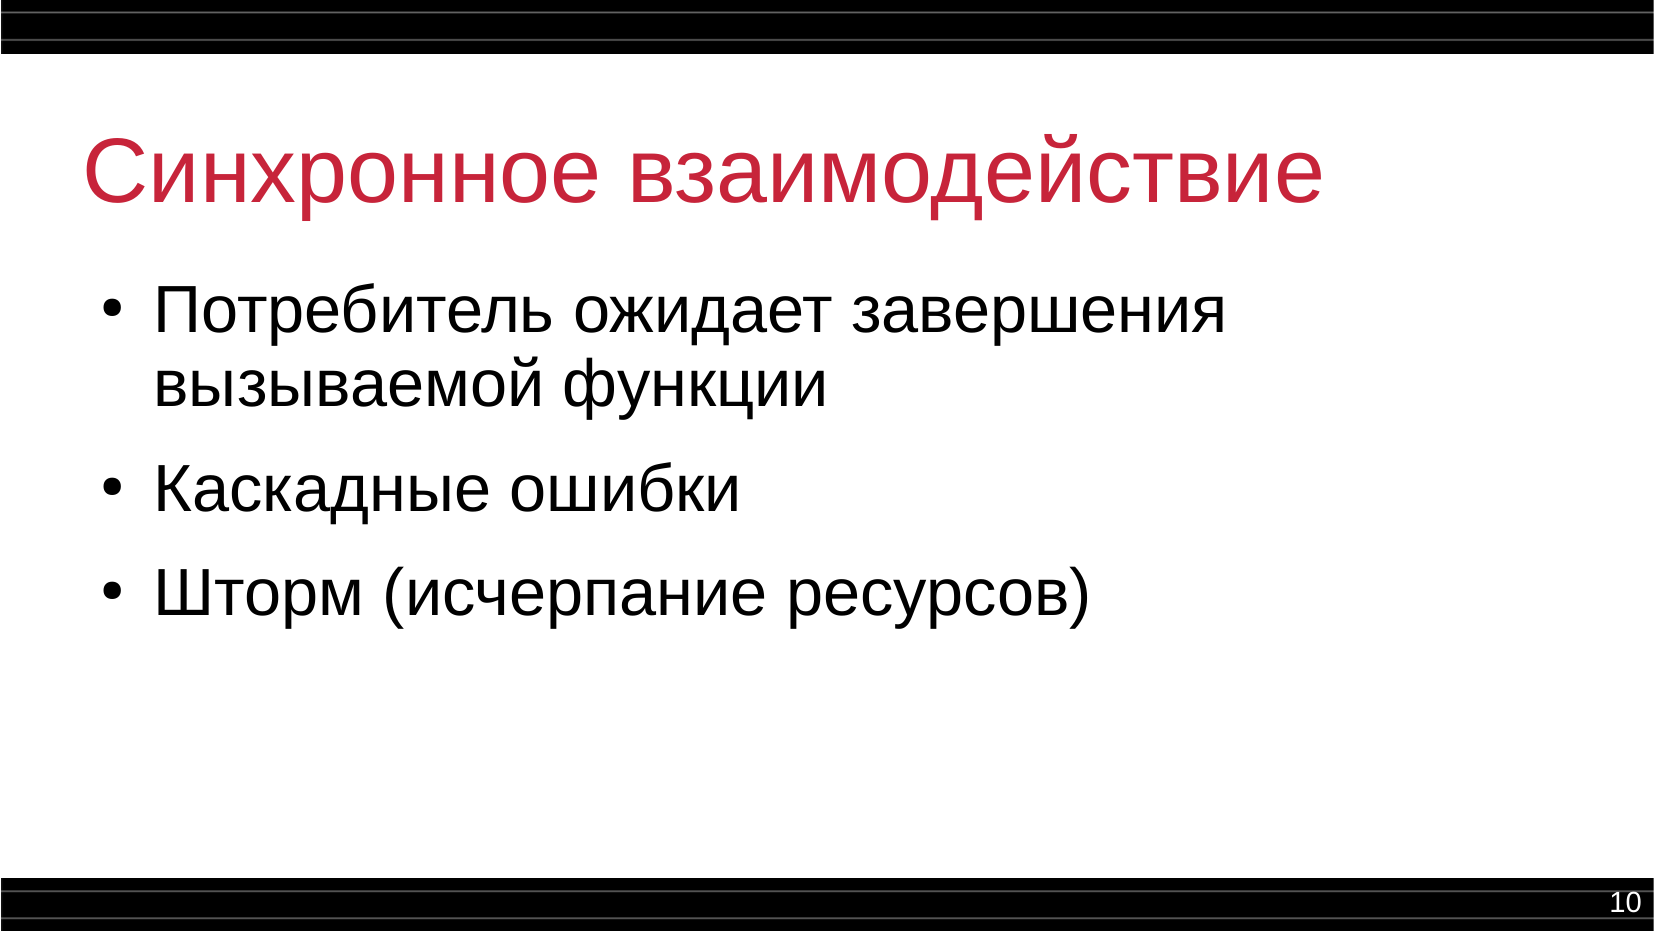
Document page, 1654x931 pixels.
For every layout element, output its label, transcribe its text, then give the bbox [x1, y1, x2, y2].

list Потребитель ожидает завершения вызываемой функции Каскадные ошибки Шторм (исчерпание ресурсов) [82, 271, 1571, 758]
title Синхронное взаимодействие [82, 92, 1571, 249]
picture [1, 0, 1654, 54]
picture [1, 878, 1654, 931]
